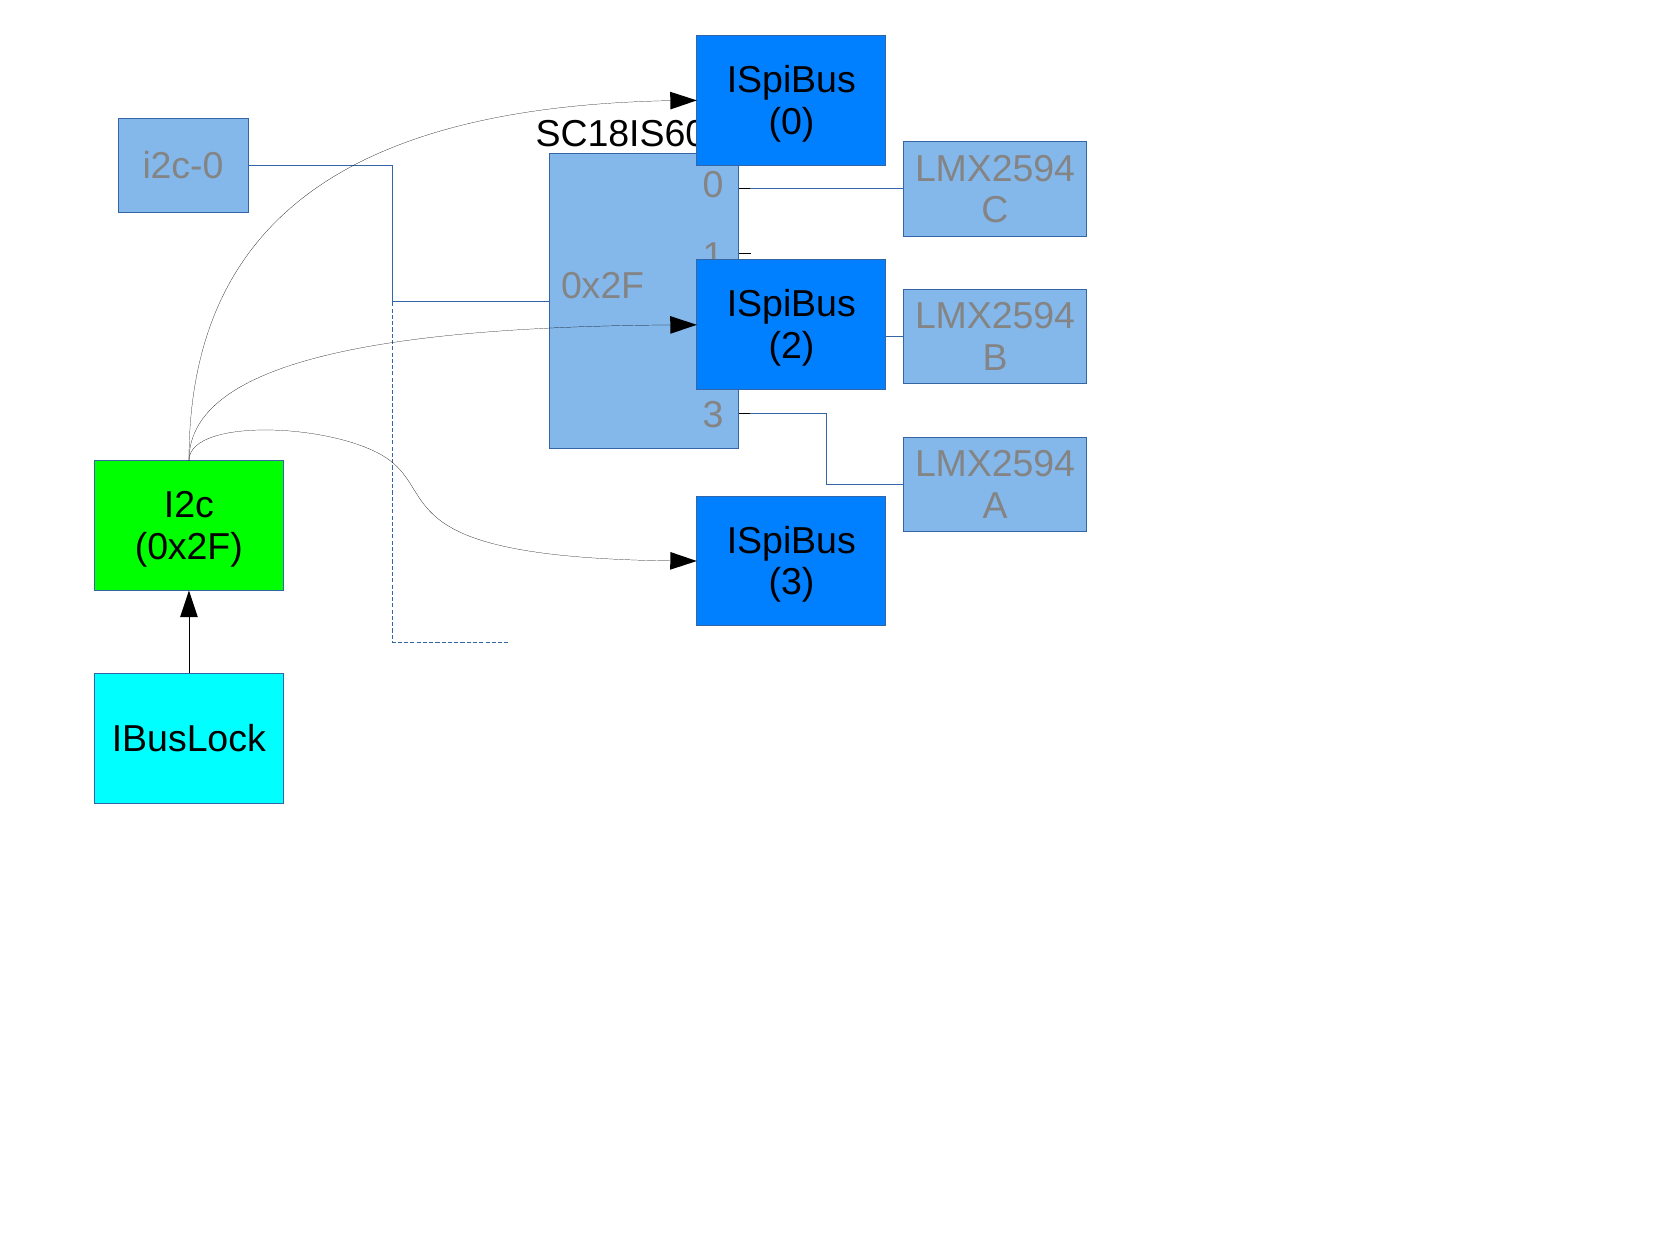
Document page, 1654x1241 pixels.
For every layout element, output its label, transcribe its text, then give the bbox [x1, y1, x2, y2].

text_box ISpiBus (0) [696, 35, 886, 166]
text_box [903, 437, 1087, 532]
text_box ISpiBus (2) [696, 259, 886, 390]
text_box [118, 118, 249, 213]
text_box [549, 326, 739, 449]
text_box IBusLock [94, 673, 284, 804]
text_box [903, 141, 1087, 237]
text_box [903, 289, 1087, 384]
text_box [549, 153, 739, 327]
text_box ISpiBus (3) [696, 496, 886, 626]
text_box I2c (0x2F) [94, 460, 284, 591]
